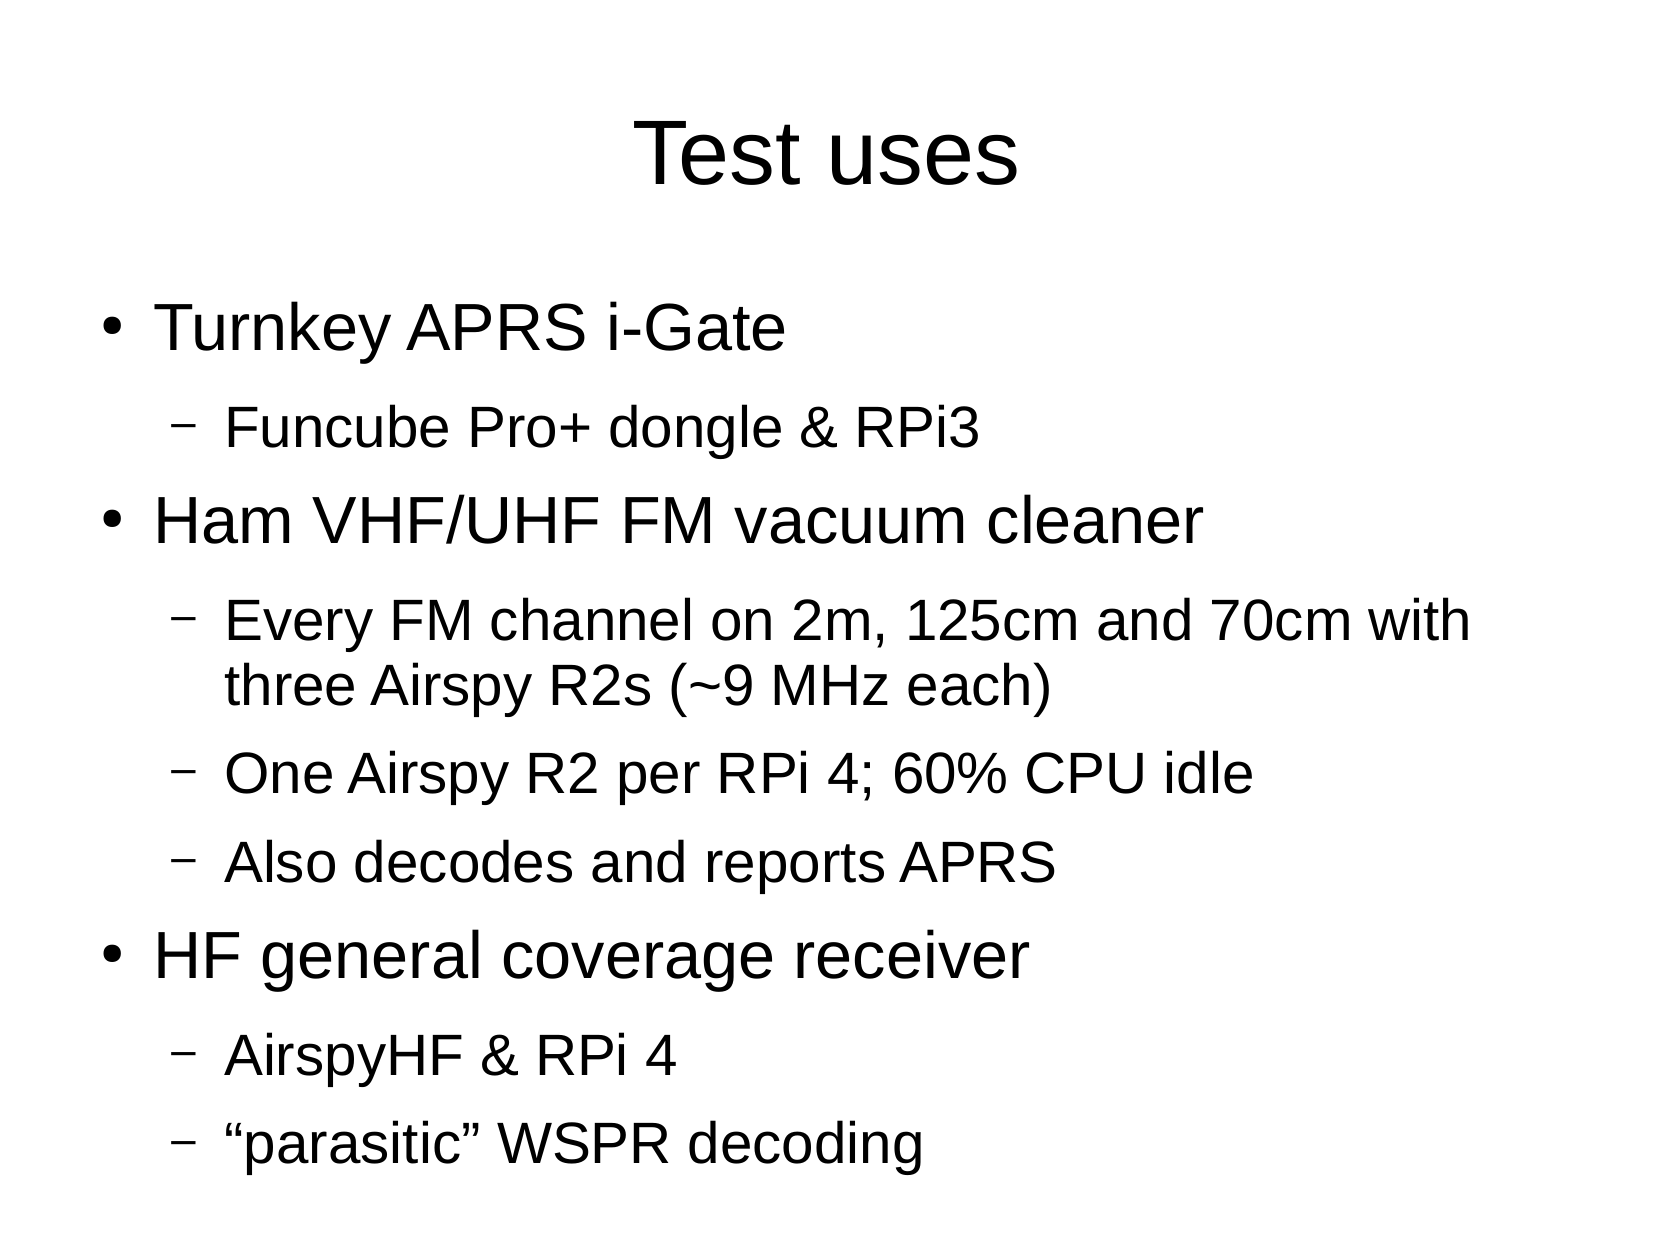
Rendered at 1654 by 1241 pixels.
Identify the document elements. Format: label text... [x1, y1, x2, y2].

title Test uses [82, 49, 1571, 257]
list Turnkey APRS i-Gate Funcube Pro+ dongle & RPi3 Ham VHF/UHF FM vacuum cleaner Every FM channel on 2m, 125cm and 70cm with three Airspy R2s (~9 MHz each) One Airspy R2 per RPi 4; 60% CPU idle Also decodes and reports APRS HF general coverage receiver AirspyHF & RPi 4 “parasitic” WSPR decoding [82, 290, 1571, 1176]
